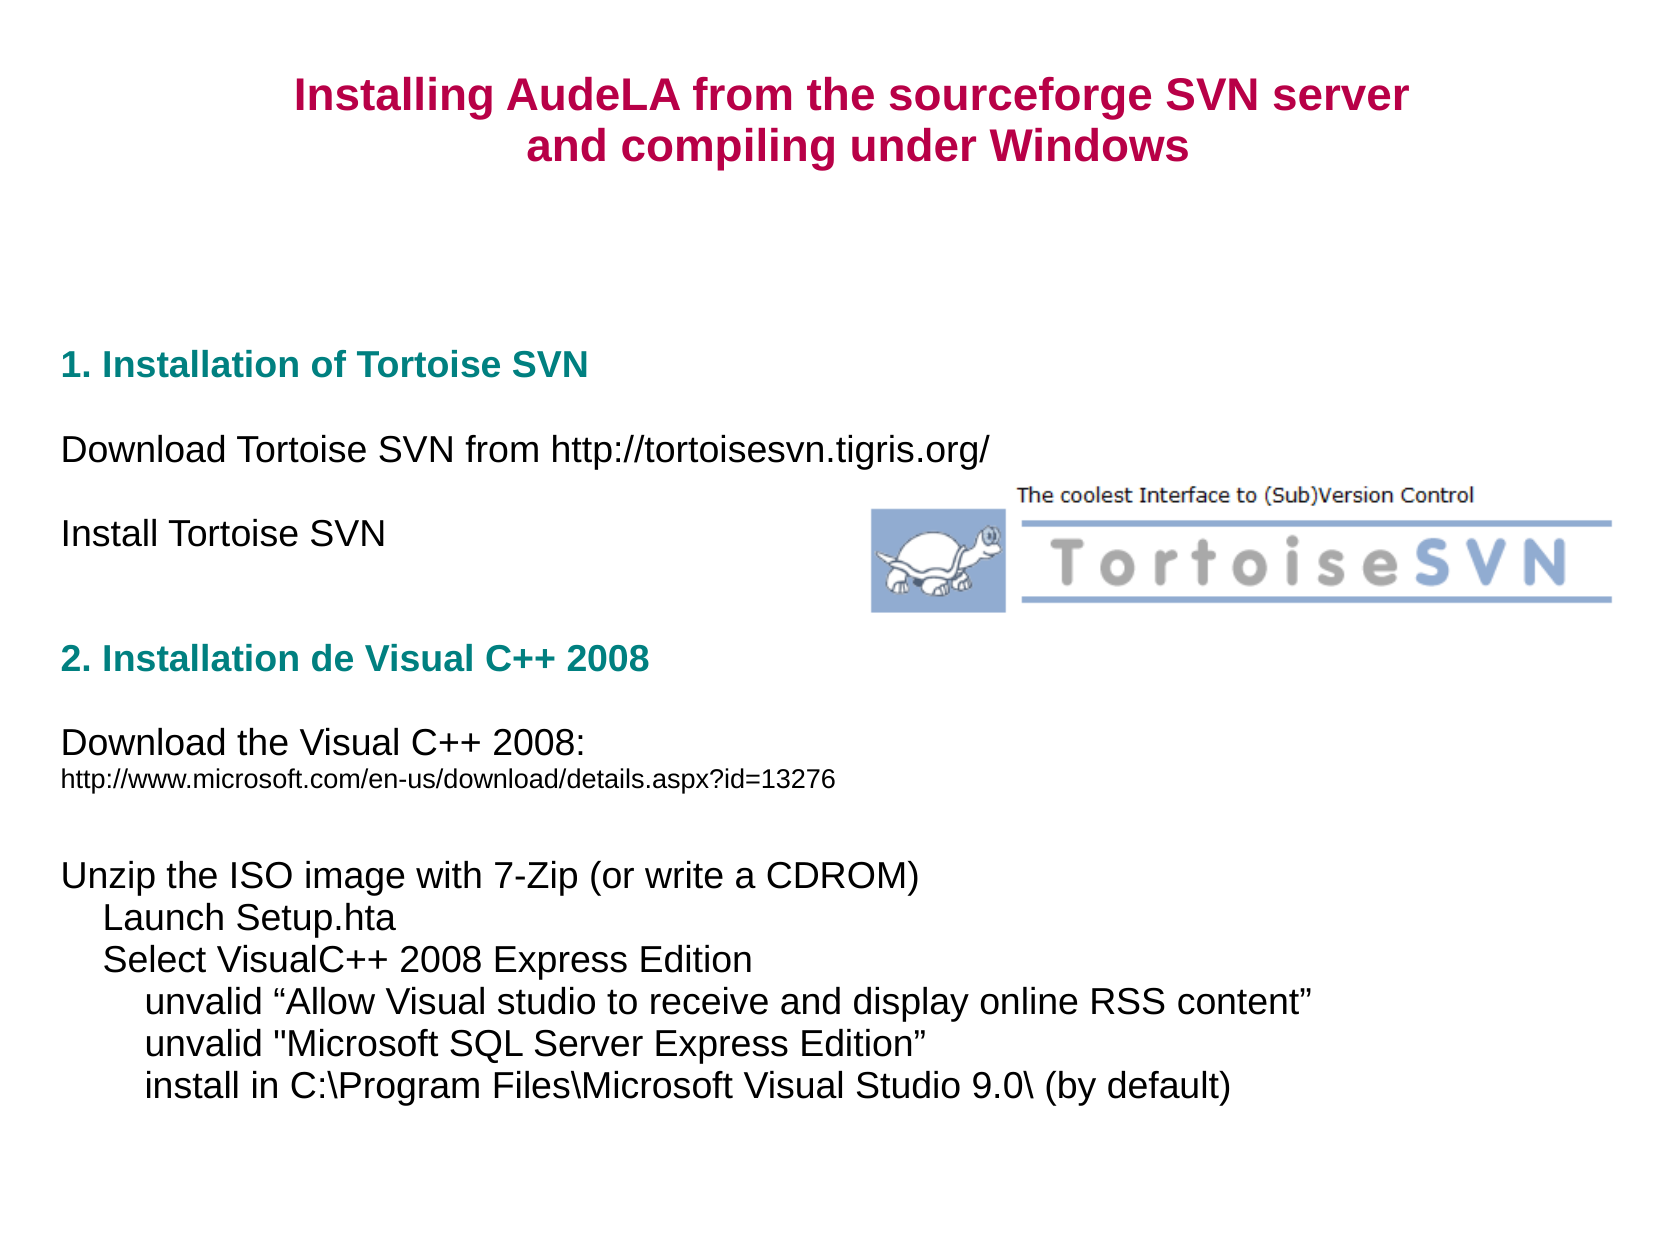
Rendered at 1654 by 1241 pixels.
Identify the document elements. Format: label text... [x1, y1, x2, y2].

text_box 1. Installation of Tortoise SVN Download Tortoise SVN from http://tortoisesvn.tigris.org/ Install Tortoise SVN 2. Installation de Visual C++ 2008 Download the Visual C++ 2008: http://www.microsoft.com/en-us/download/details.aspx?id=13276 Unzip the ISO image with 7-Zip (or write a CDROM) Launch Setup.hta Select VisualC++ 2008 Express Edition unvalid “Allow Visual studio to receive and display online RSS content” unvalid "Microsoft SQL Server Express Edition” install in C:\Program Files\Microsoft Visual Studio 9.0\ (by default) [45, 336, 1327, 1119]
text_box Installing AudeLA from the sourceforge SVN server and compiling under Windows [279, 61, 1439, 181]
picture [849, 472, 1625, 621]
